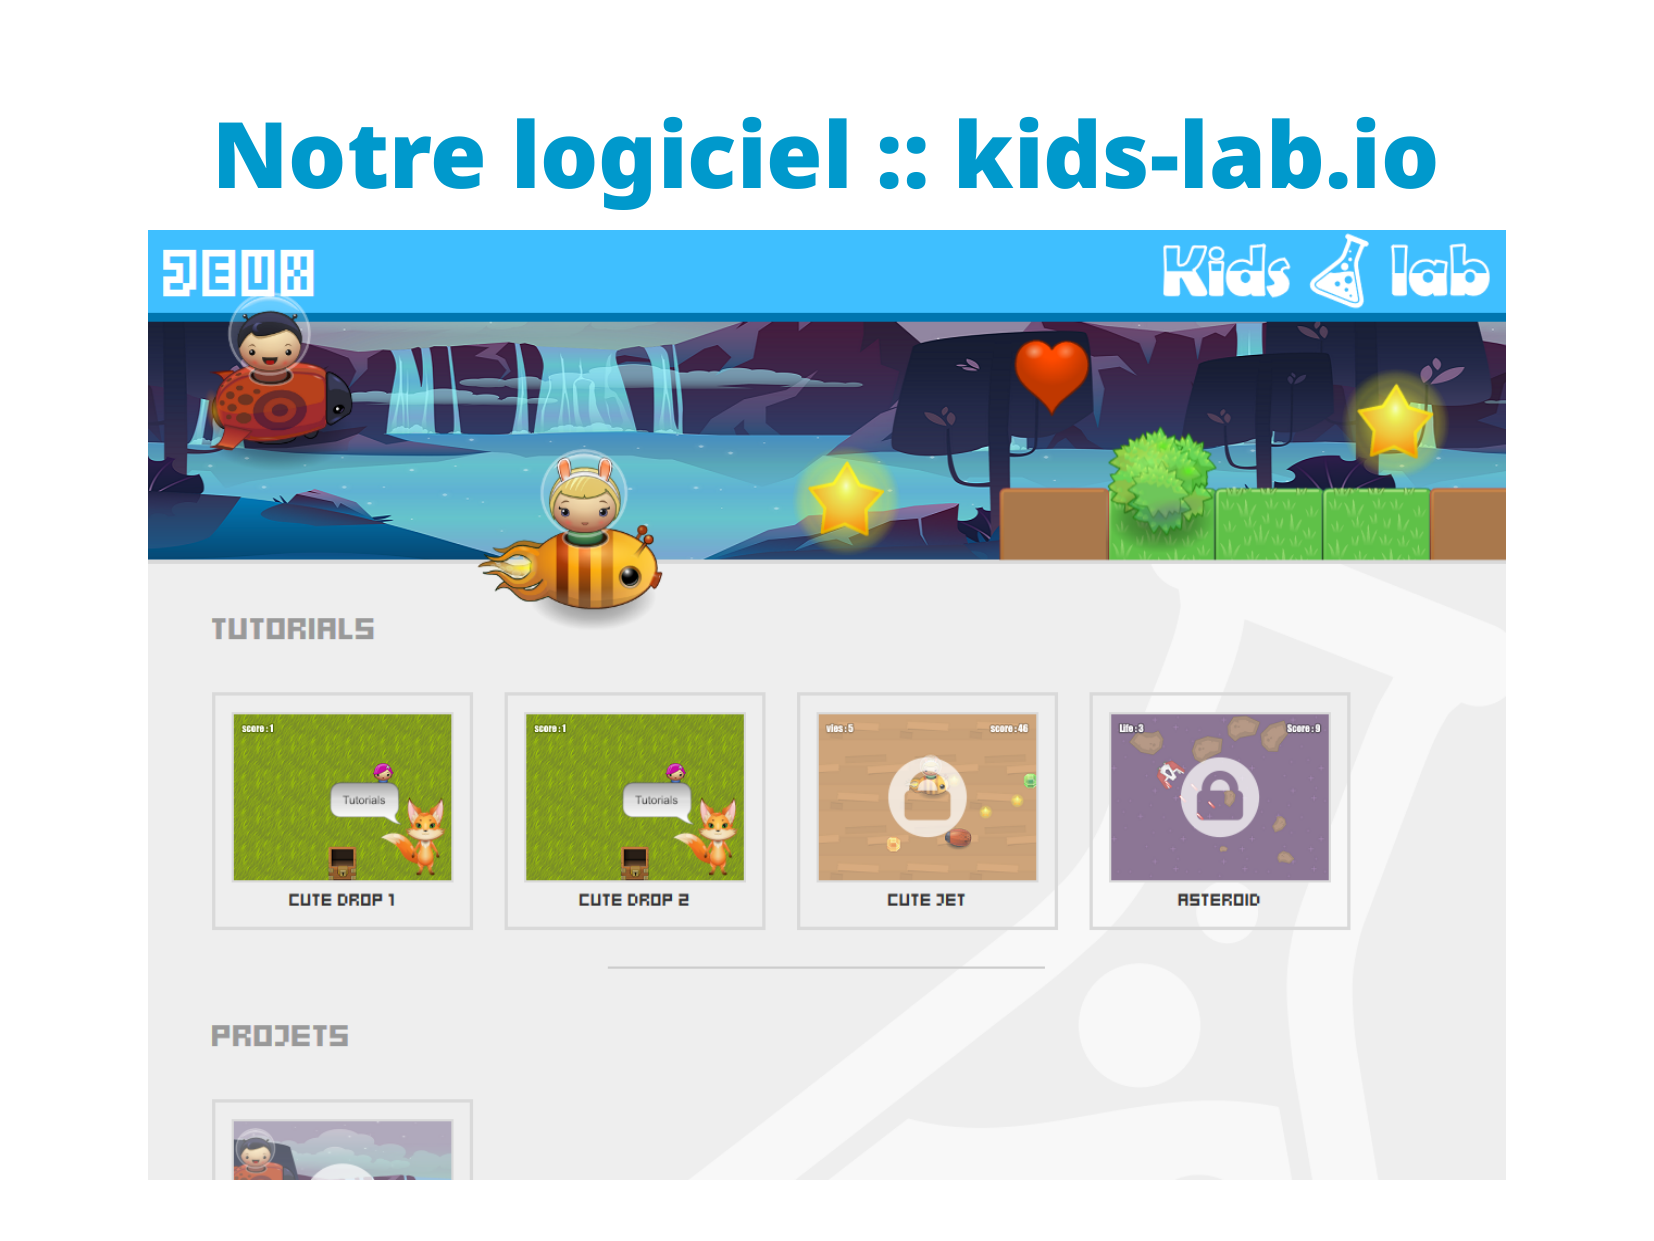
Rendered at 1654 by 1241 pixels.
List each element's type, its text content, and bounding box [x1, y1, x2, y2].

title Notre logiciel :: kids-lab.io [82, 49, 1571, 257]
picture [148, 230, 1506, 1180]
